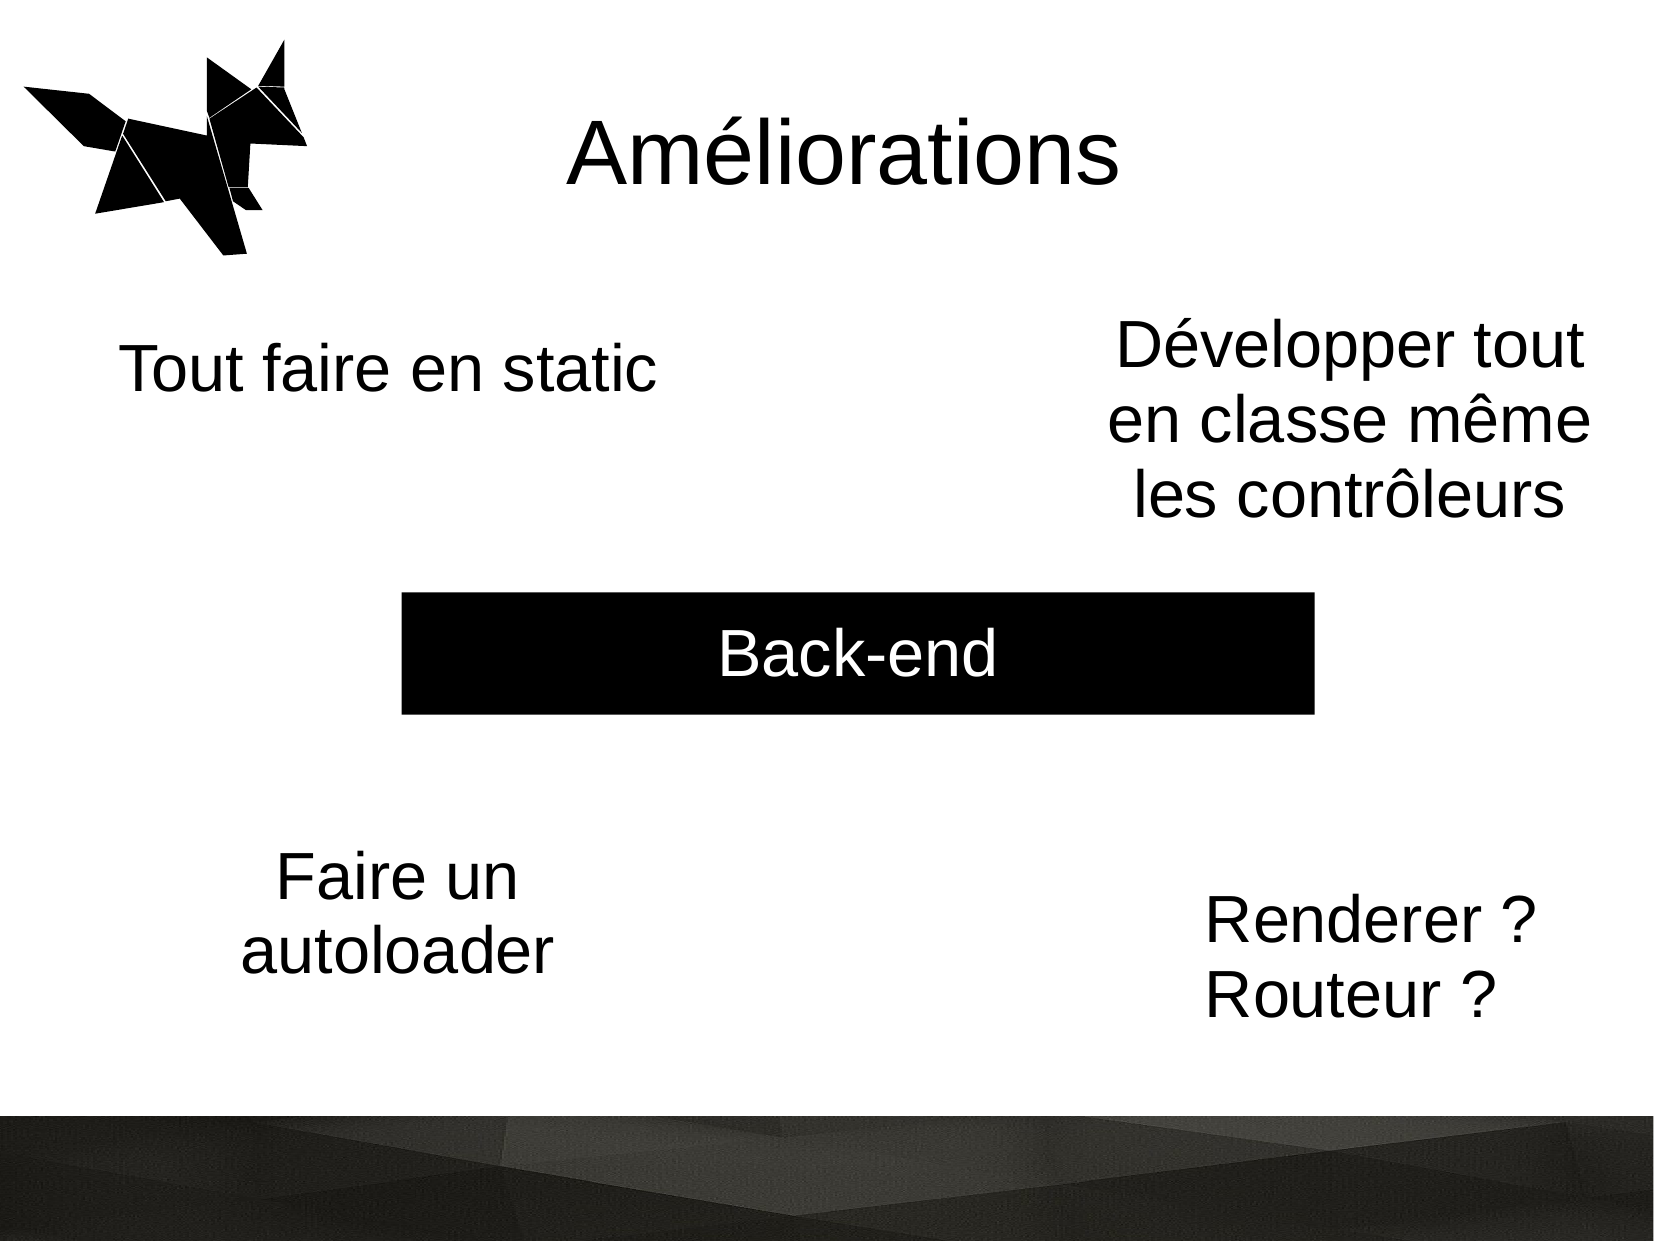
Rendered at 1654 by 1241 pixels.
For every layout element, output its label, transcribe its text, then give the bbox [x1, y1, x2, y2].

text_box Tout faire en static [82, 330, 996, 406]
picture [0, 1116, 1654, 1241]
text_box Renderer ? Routeur ? [1169, 732, 1654, 1116]
text_box Back-end [401, 592, 1315, 715]
text_box Faire un autoloader [111, 838, 650, 989]
picture [23, 30, 308, 319]
title Améliorations [308, 49, 1571, 257]
text_box Développer tout en classe même les contrôleurs [1062, 307, 1602, 532]
